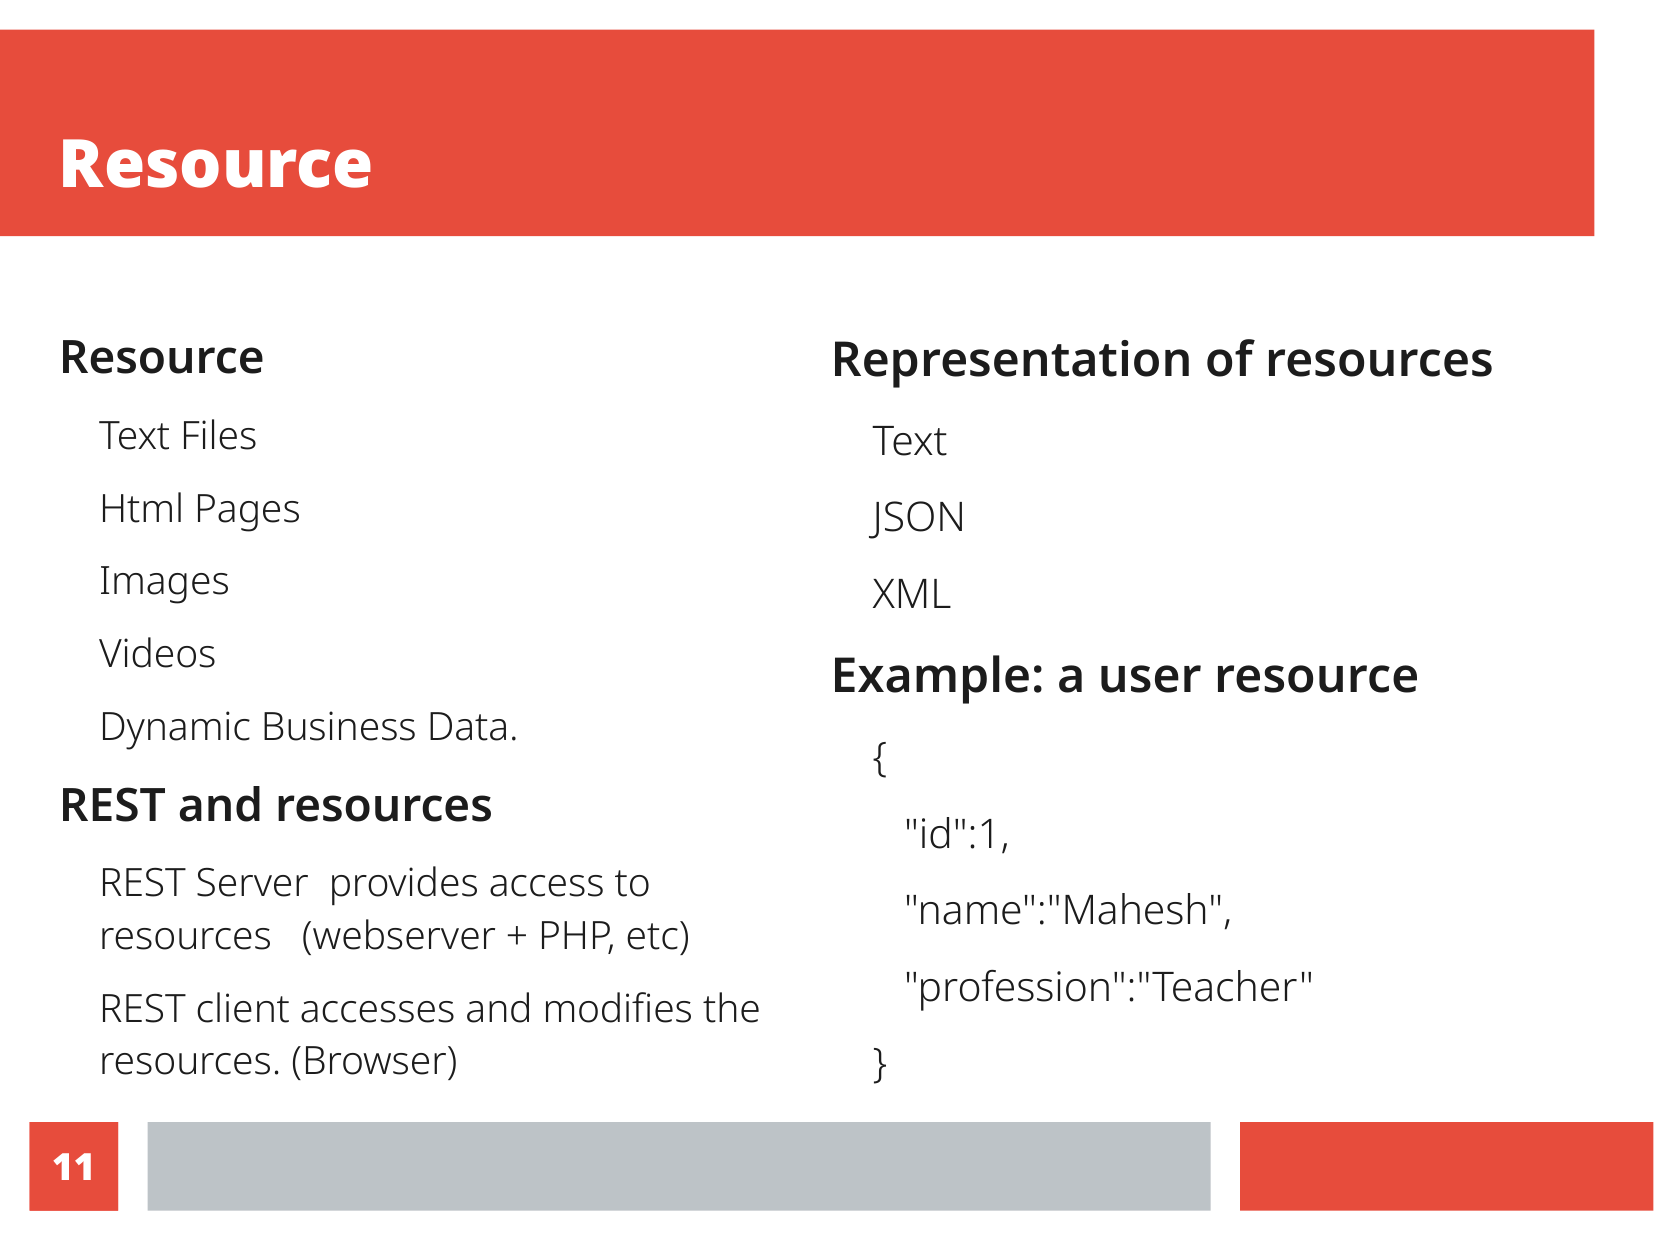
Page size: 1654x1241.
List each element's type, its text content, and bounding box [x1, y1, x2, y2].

title Resource [59, 59, 1595, 207]
list Resource Text Files Html Pages Images Videos Dynamic Business Data. REST and resources REST Server provides access to resources (webserver + PHP, etc) REST client accesses and modifies the resources. (Browser) [59, 324, 794, 1093]
list Representation of resources Text JSON XML Example: a user resource { "id":1, "name":"Mahesh", "profession":"Teacher" } [830, 324, 1566, 1093]
